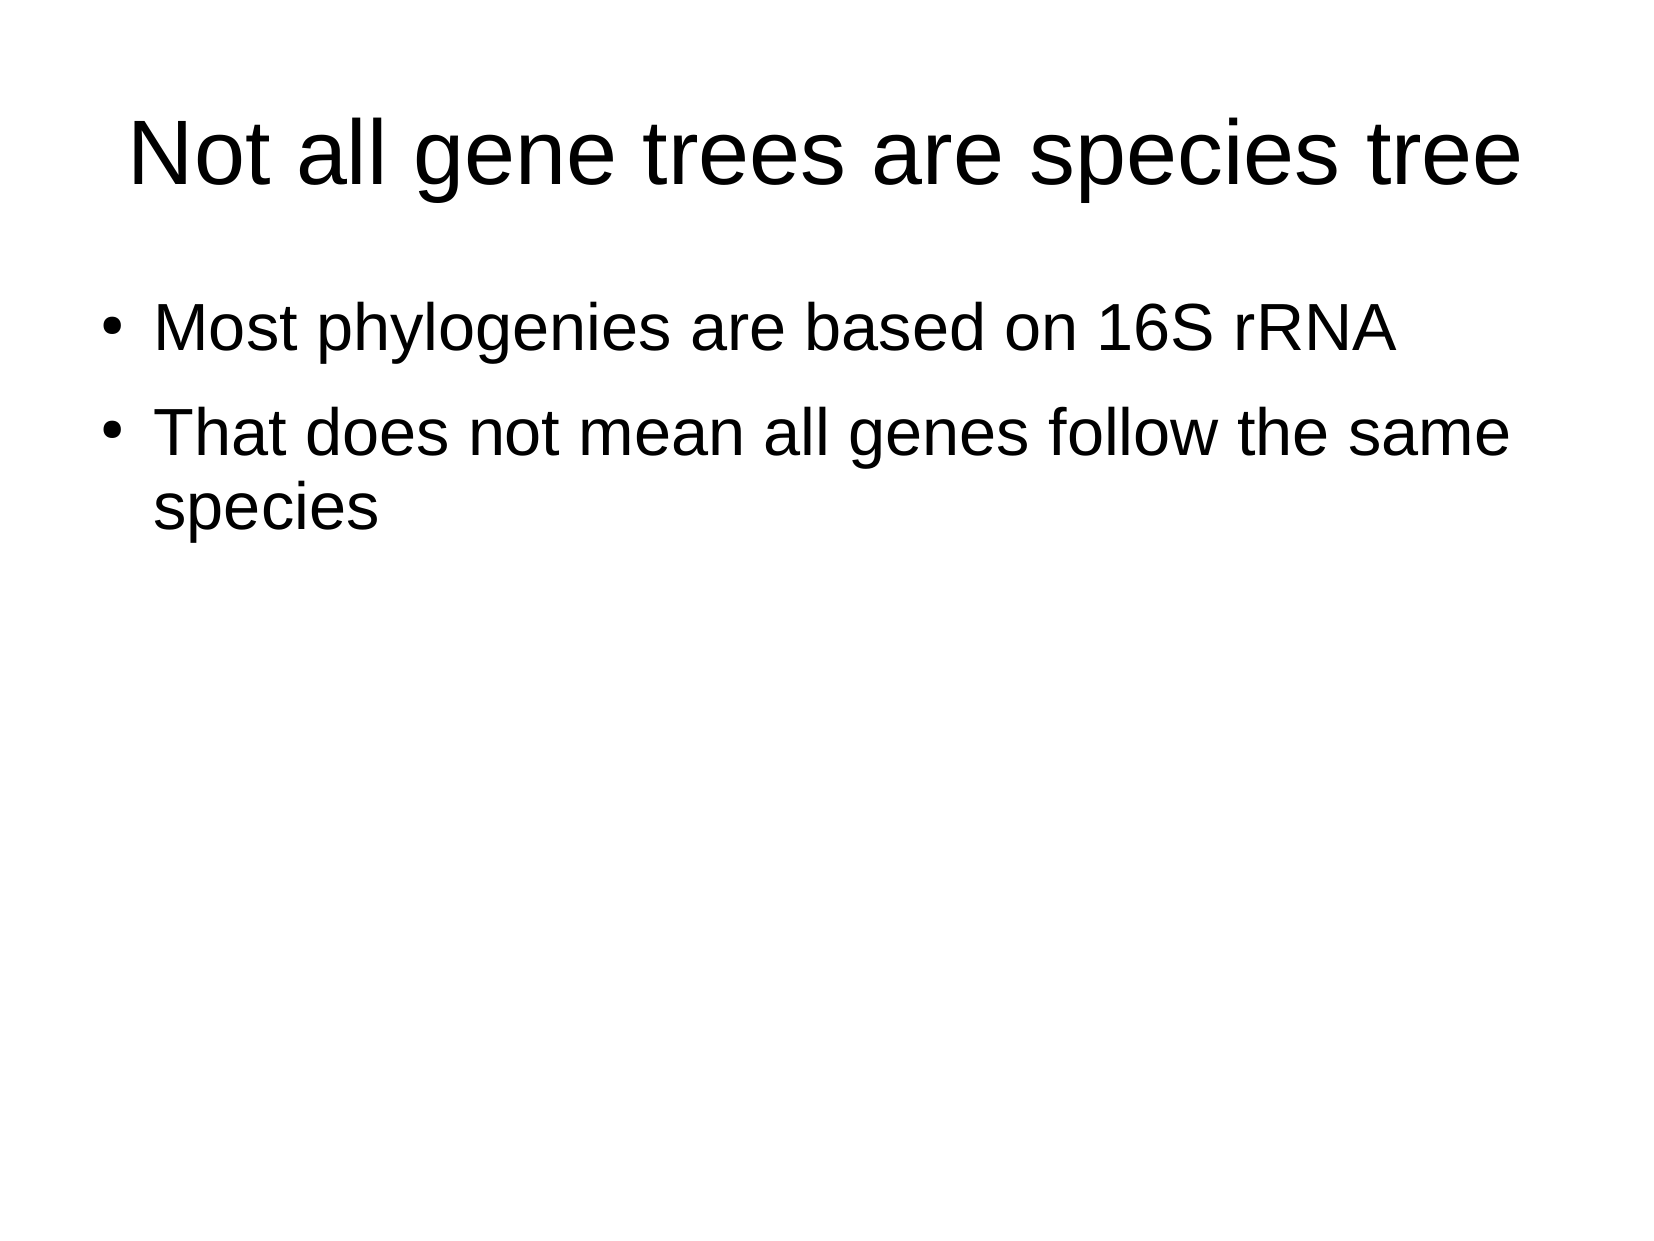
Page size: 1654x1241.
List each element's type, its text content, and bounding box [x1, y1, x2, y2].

list Most phylogenies are based on 16S rRNA That does not mean all genes follow the same species [82, 290, 1571, 1010]
title Not all gene trees are species tree [82, 49, 1571, 257]
